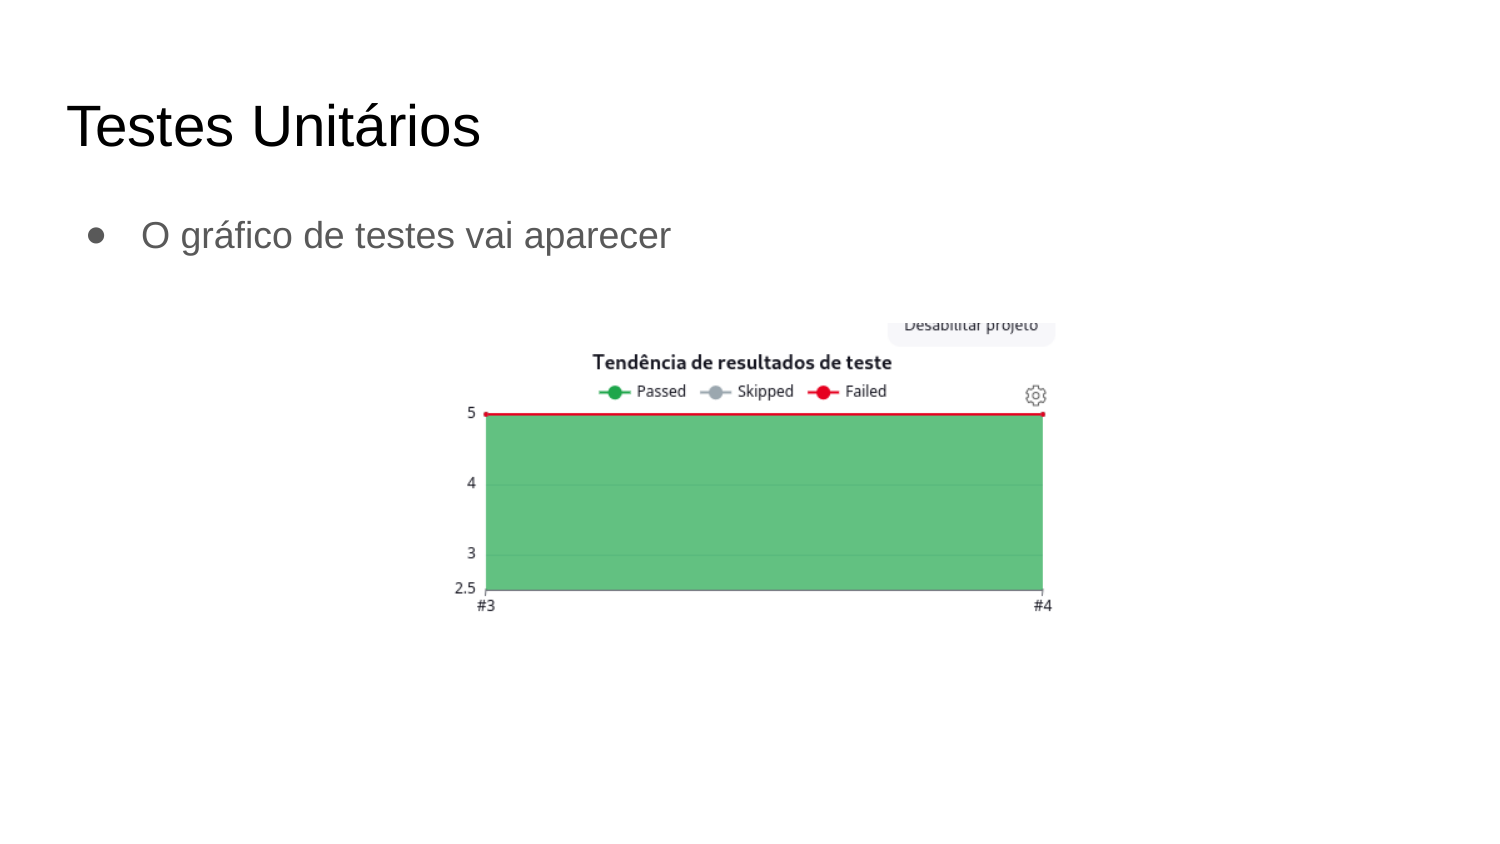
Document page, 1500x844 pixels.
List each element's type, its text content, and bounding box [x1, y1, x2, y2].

list O gráfico de testes vai aparecer [51, 189, 1489, 750]
picture [371, 323, 1063, 650]
title Testes Unitários [51, 72, 1449, 167]
